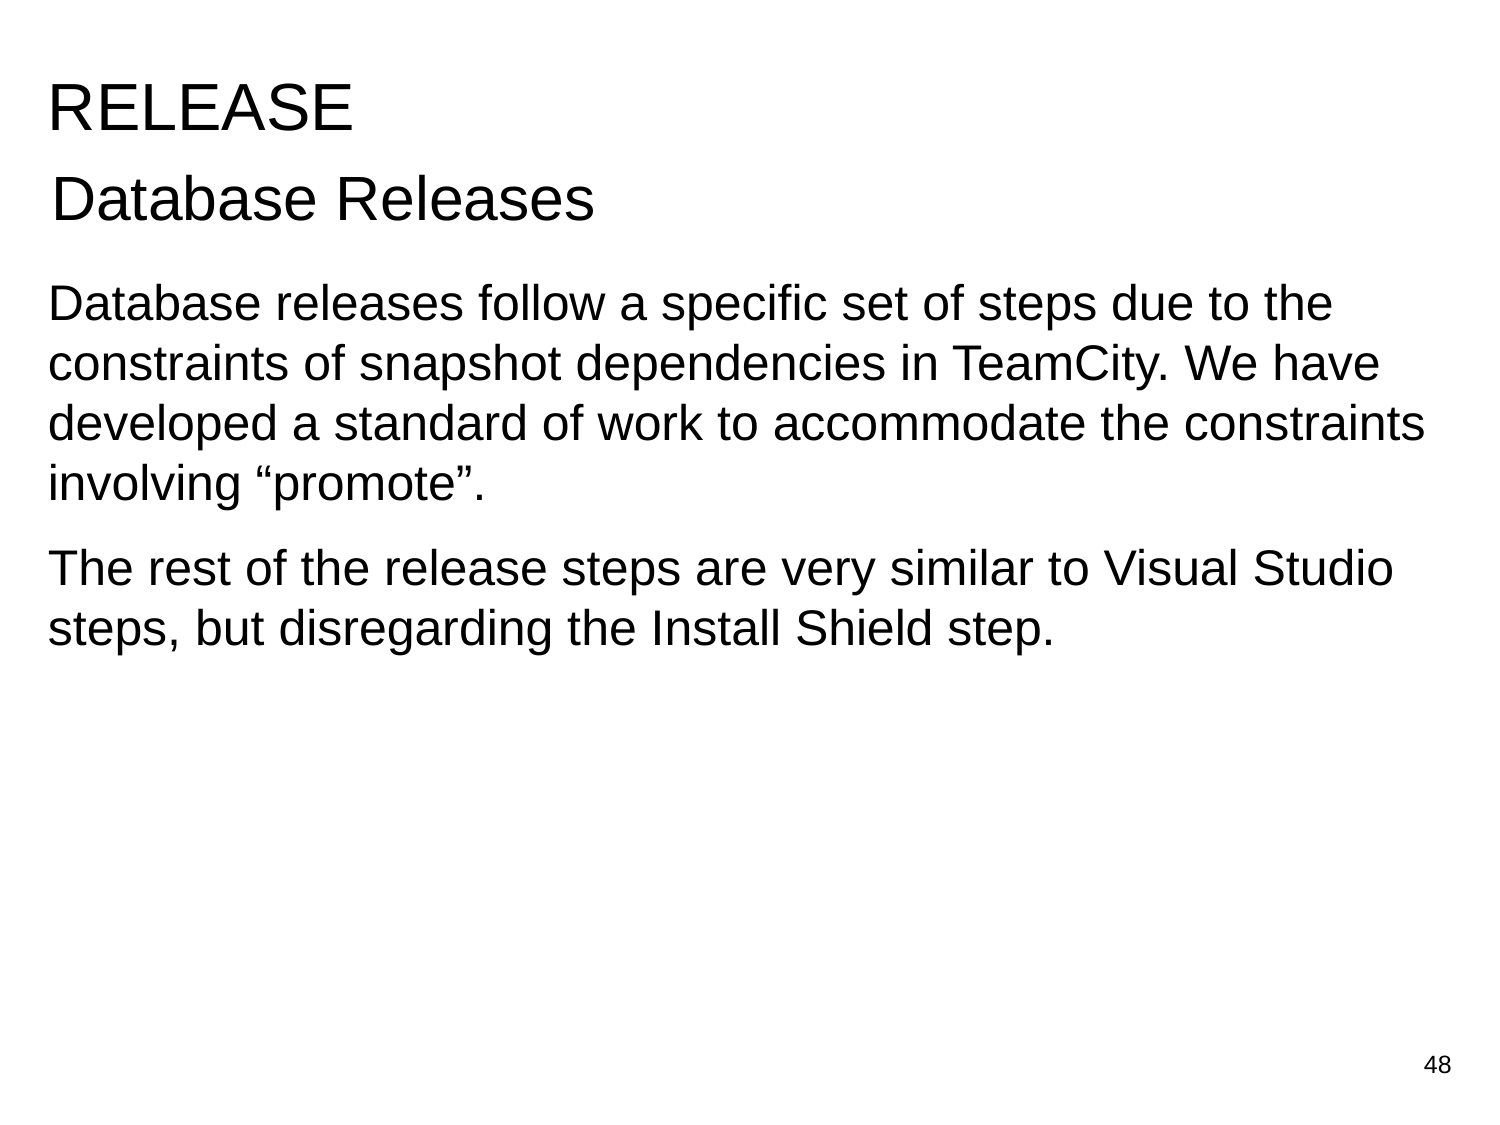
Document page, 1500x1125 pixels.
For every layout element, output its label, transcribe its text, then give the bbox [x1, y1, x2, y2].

list Database releases follow a specific set of steps due to the constraints of snapshot dependencies in TeamCity. We have developed a standard of work to accommodate the constraints involving “promote”. The rest of the release steps are very similar to Visual Studio steps, but disregarding the Install Shield step. [48, 262, 1452, 1021]
slide_number <number> [1325, 1047, 1452, 1080]
list Database Releases [48, 150, 1452, 241]
title Release [48, 57, 1452, 150]
